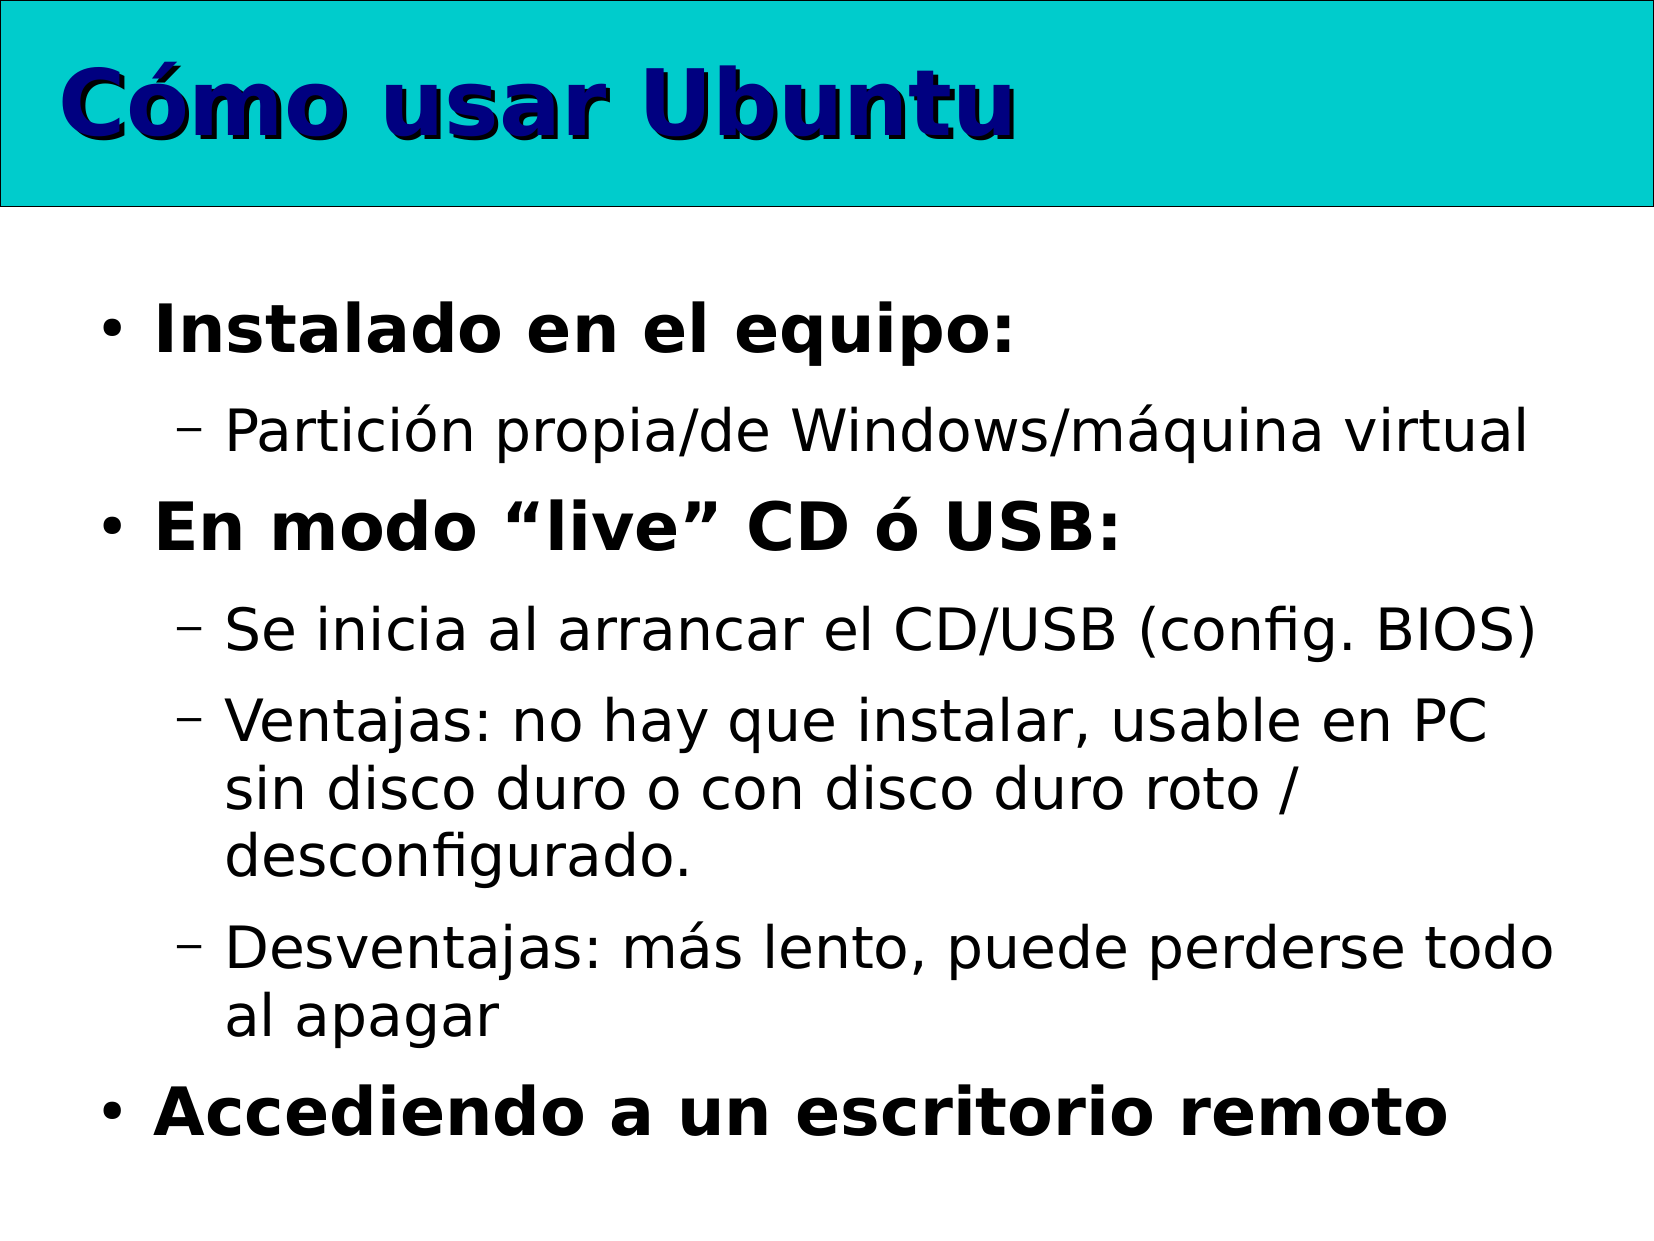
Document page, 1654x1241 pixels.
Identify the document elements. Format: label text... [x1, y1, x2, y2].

title Cómo usar Ubuntu [59, 14, 1654, 192]
list Instalado en el equipo: Partición propia/de Windows/máquina virtual En modo “live” CD ó USB: Se inicia al arrancar el CD/USB (config. BIOS) Ventajas: no hay que instalar, usable en PC sin disco duro o con disco duro roto / desconfigurado. Desventajas: más lento, puede perderse todo al apagar Accediendo a un escritorio remoto [82, 290, 1571, 1152]
